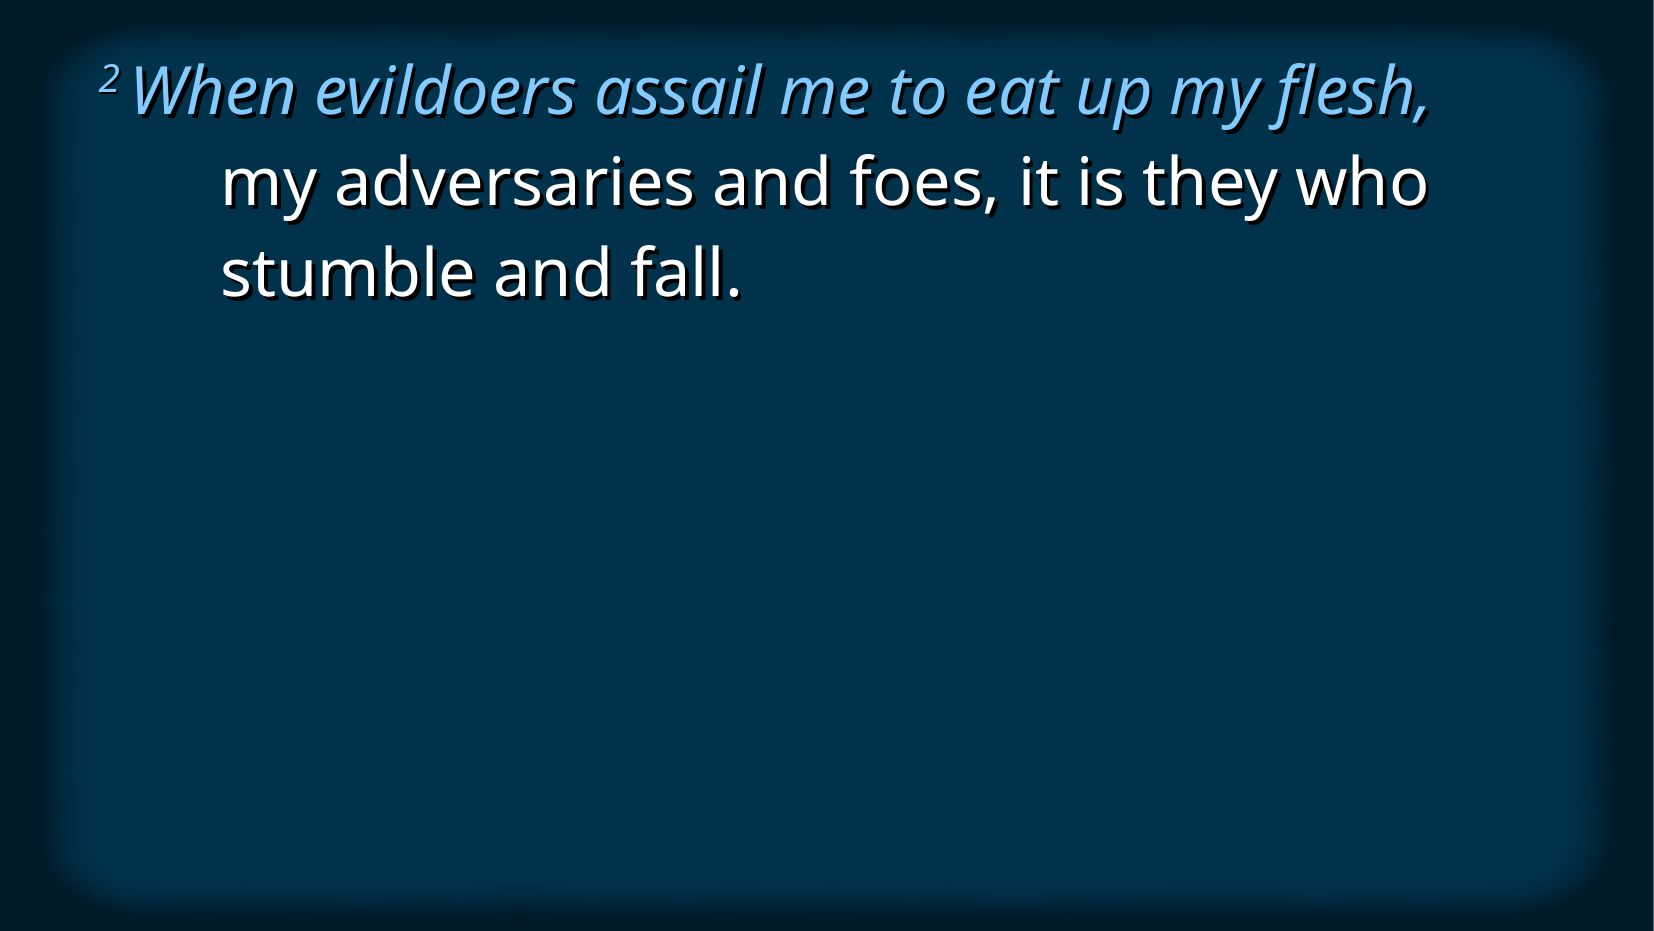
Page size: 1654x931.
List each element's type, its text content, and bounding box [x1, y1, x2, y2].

text_box 2 When evildoers assail me to eat up my flesh, my adversaries and foes, it is they who stumble and fall. [83, 36, 1584, 322]
picture [0, 0, 1654, 931]
